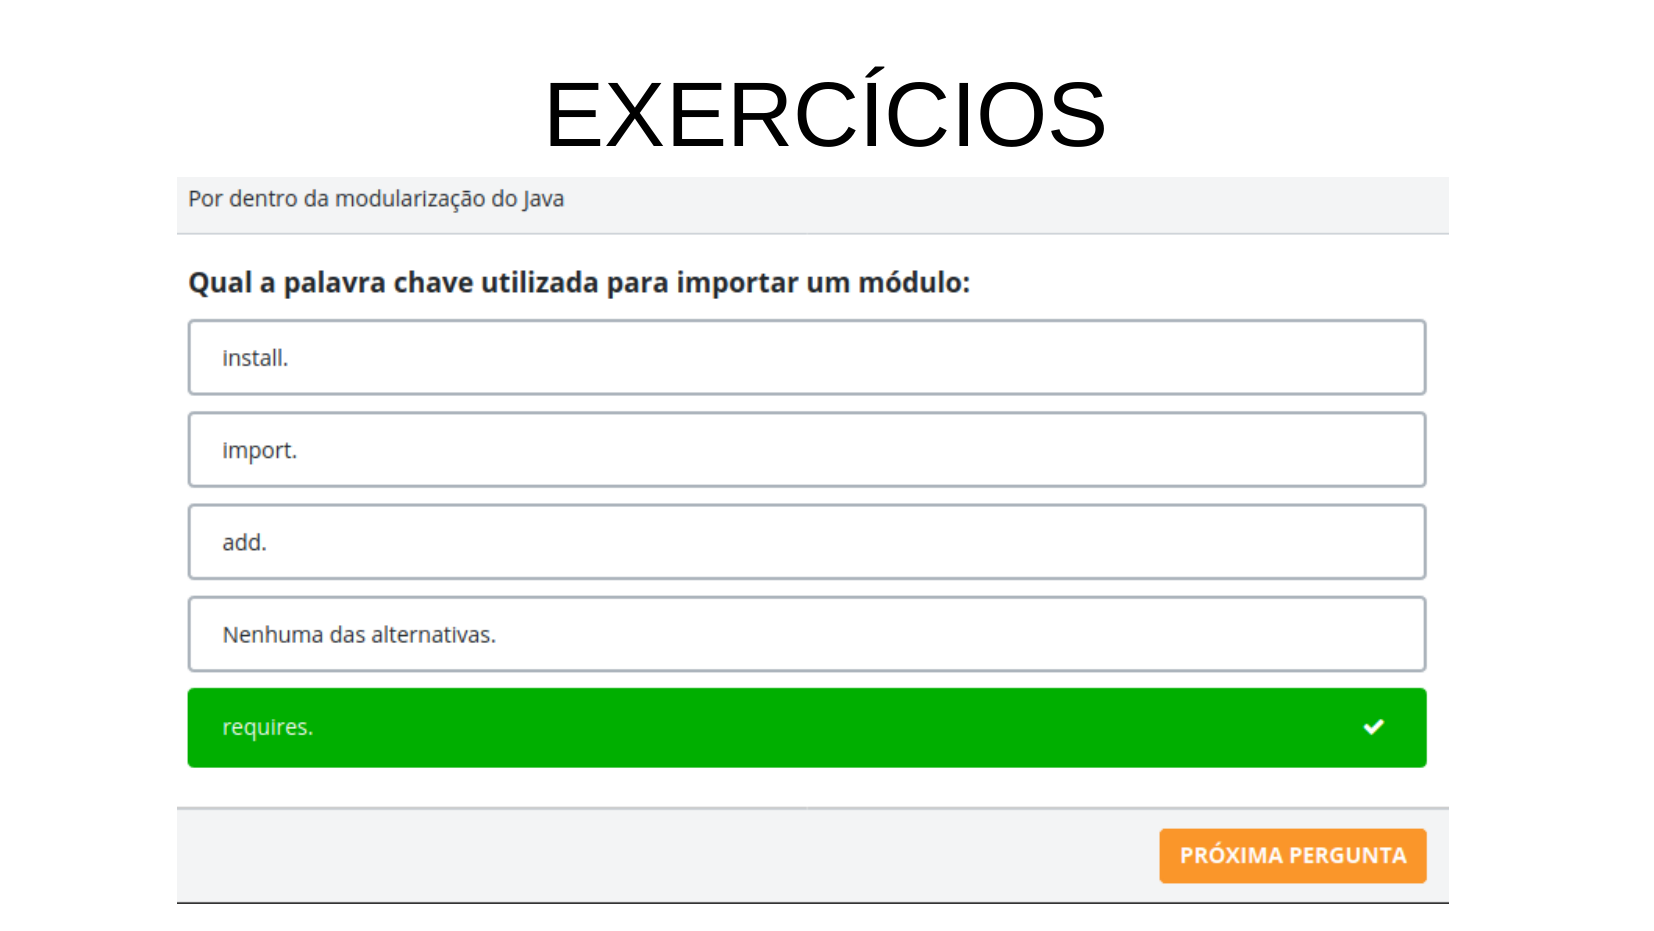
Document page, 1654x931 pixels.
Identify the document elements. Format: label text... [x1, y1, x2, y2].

title EXERCÍCIOS [82, 37, 1571, 193]
picture [177, 177, 1449, 904]
